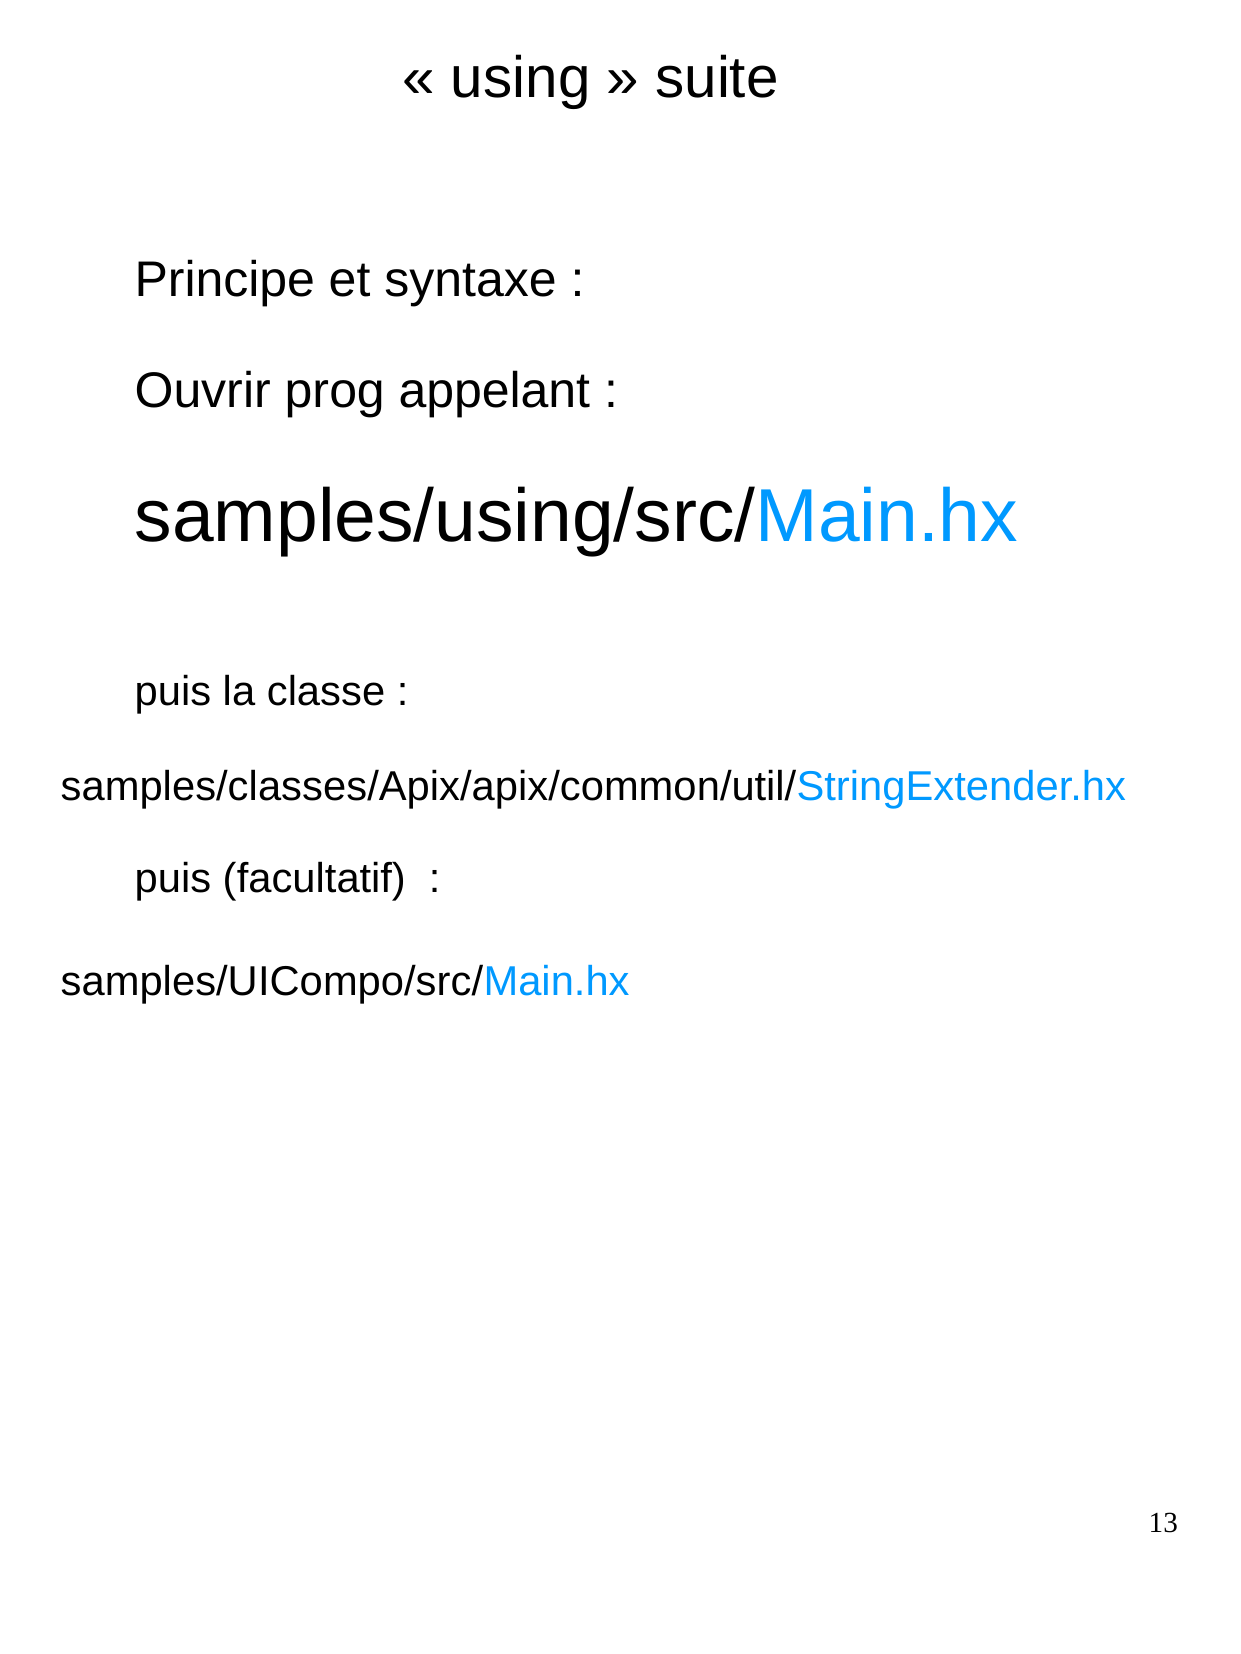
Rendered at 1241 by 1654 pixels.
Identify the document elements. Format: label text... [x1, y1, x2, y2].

text_box « using » suite [387, 37, 813, 144]
text_box Principe et syntaxe : Ouvrir prog appelant : samples/using/src/Main.hx puis la classe : samples/classes/Apix/apix/common/util/StringExtender.hx puis (facultatif) : samples/UICompo/src/Main.hx [45, 187, 1182, 1432]
